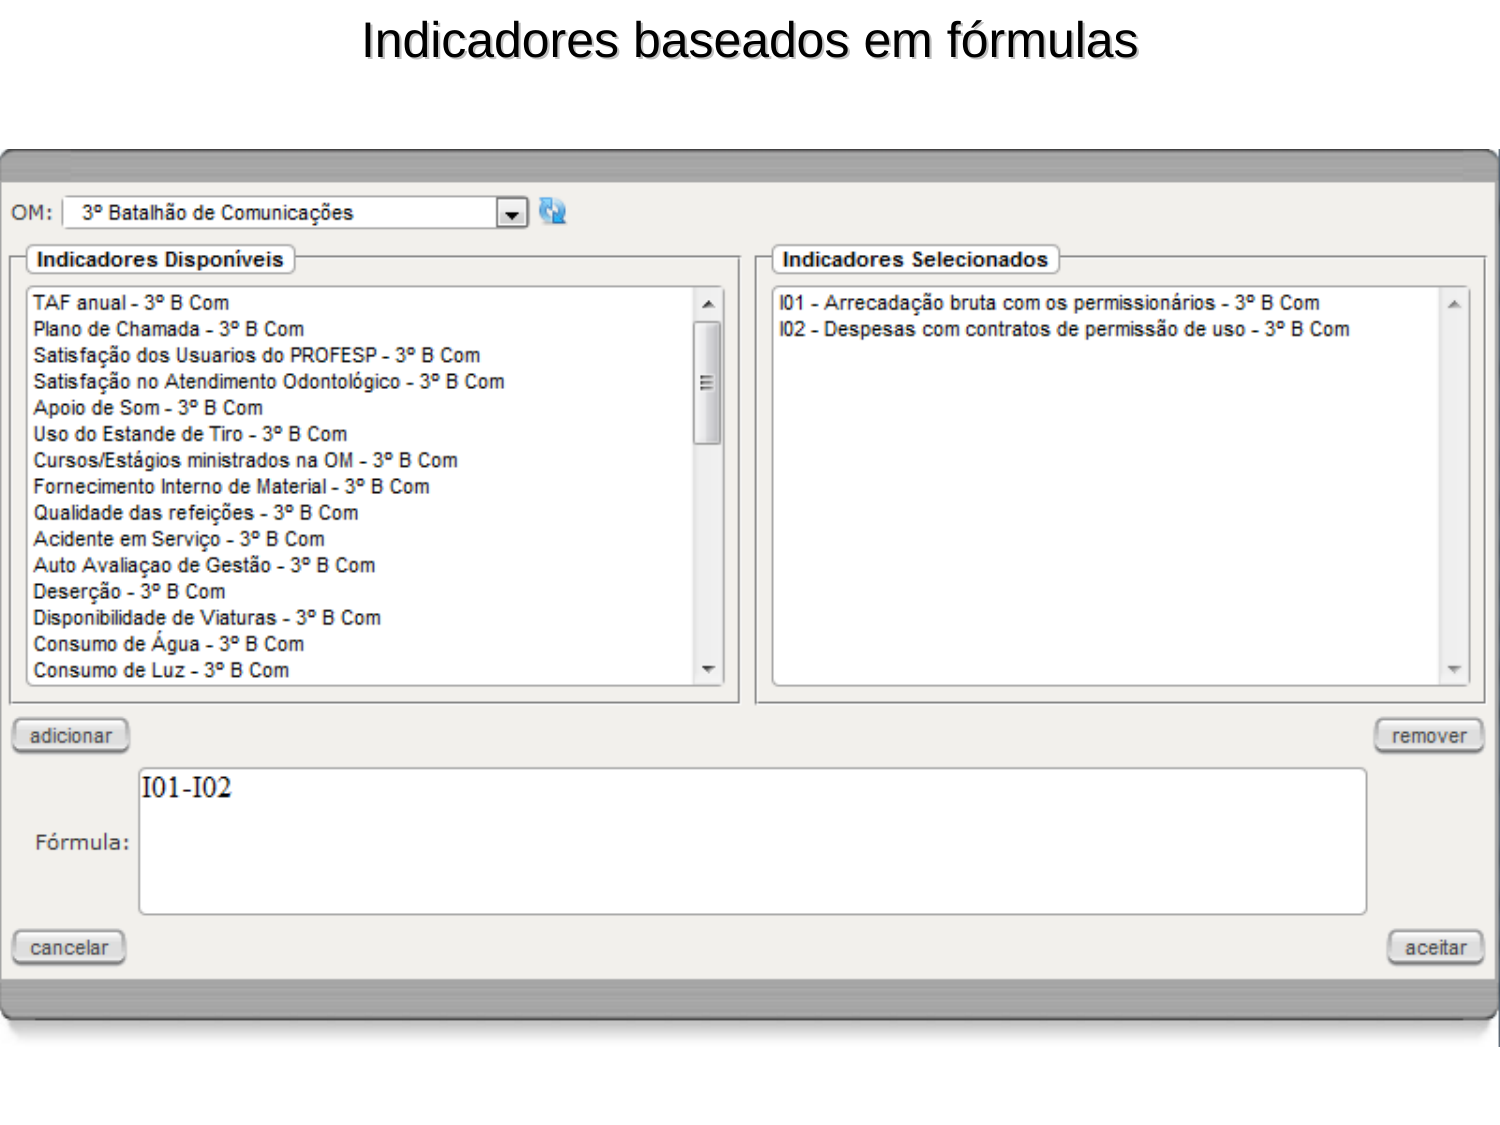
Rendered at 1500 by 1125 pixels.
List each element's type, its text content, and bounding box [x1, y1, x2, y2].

text_box Indicadores baseados em fórmulas [0, 0, 1500, 76]
picture [0, 149, 1500, 1047]
